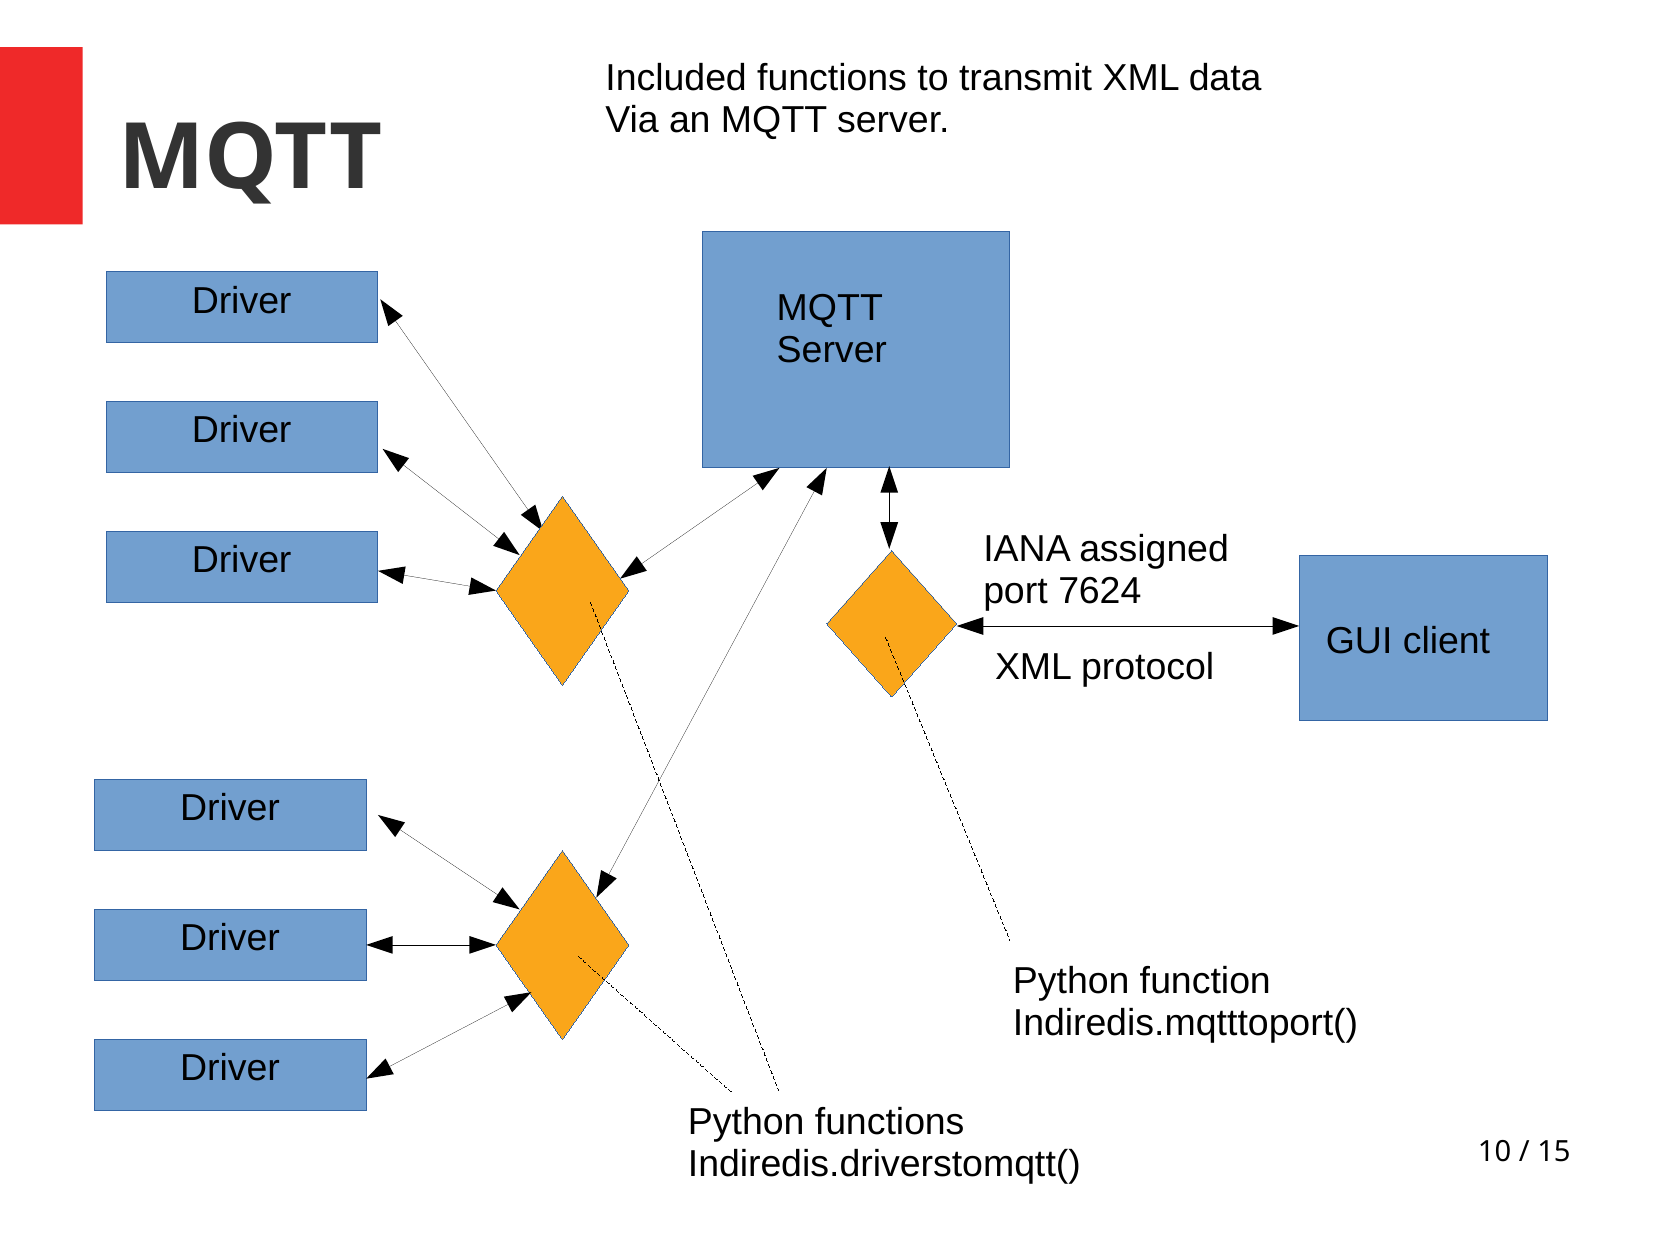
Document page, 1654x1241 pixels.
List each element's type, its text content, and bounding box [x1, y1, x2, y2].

text_box [702, 231, 1010, 468]
text_box Driver [177, 401, 331, 459]
text_box Driver [177, 271, 331, 329]
text_box [94, 779, 367, 851]
title MQTT [118, 49, 1571, 257]
text_box [496, 850, 629, 1040]
text_box [106, 401, 378, 473]
text_box Driver [165, 909, 319, 967]
text_box [106, 531, 378, 603]
text_box [496, 496, 629, 686]
text_box [94, 909, 367, 981]
text_box Driver [165, 1039, 319, 1097]
text_box Driver [165, 779, 319, 837]
text_box Included functions to transmit XML data Via an MQTT server. [590, 49, 1406, 149]
text_box [1299, 555, 1548, 721]
text_box GUI client [1311, 611, 1536, 686]
text_box Driver [177, 531, 331, 589]
text_box XML protocol [980, 637, 1252, 695]
text_box MQTT Server [761, 278, 963, 378]
text_box [94, 1039, 367, 1111]
text_box IANA assigned port 7624 [968, 519, 1252, 661]
text_box Python functions Indiredis.driverstomqtt() [673, 1092, 1111, 1234]
text_box [106, 271, 378, 343]
text_box Python function Indiredis.mqtttoport() [998, 952, 1436, 1093]
text_box [826, 550, 957, 697]
